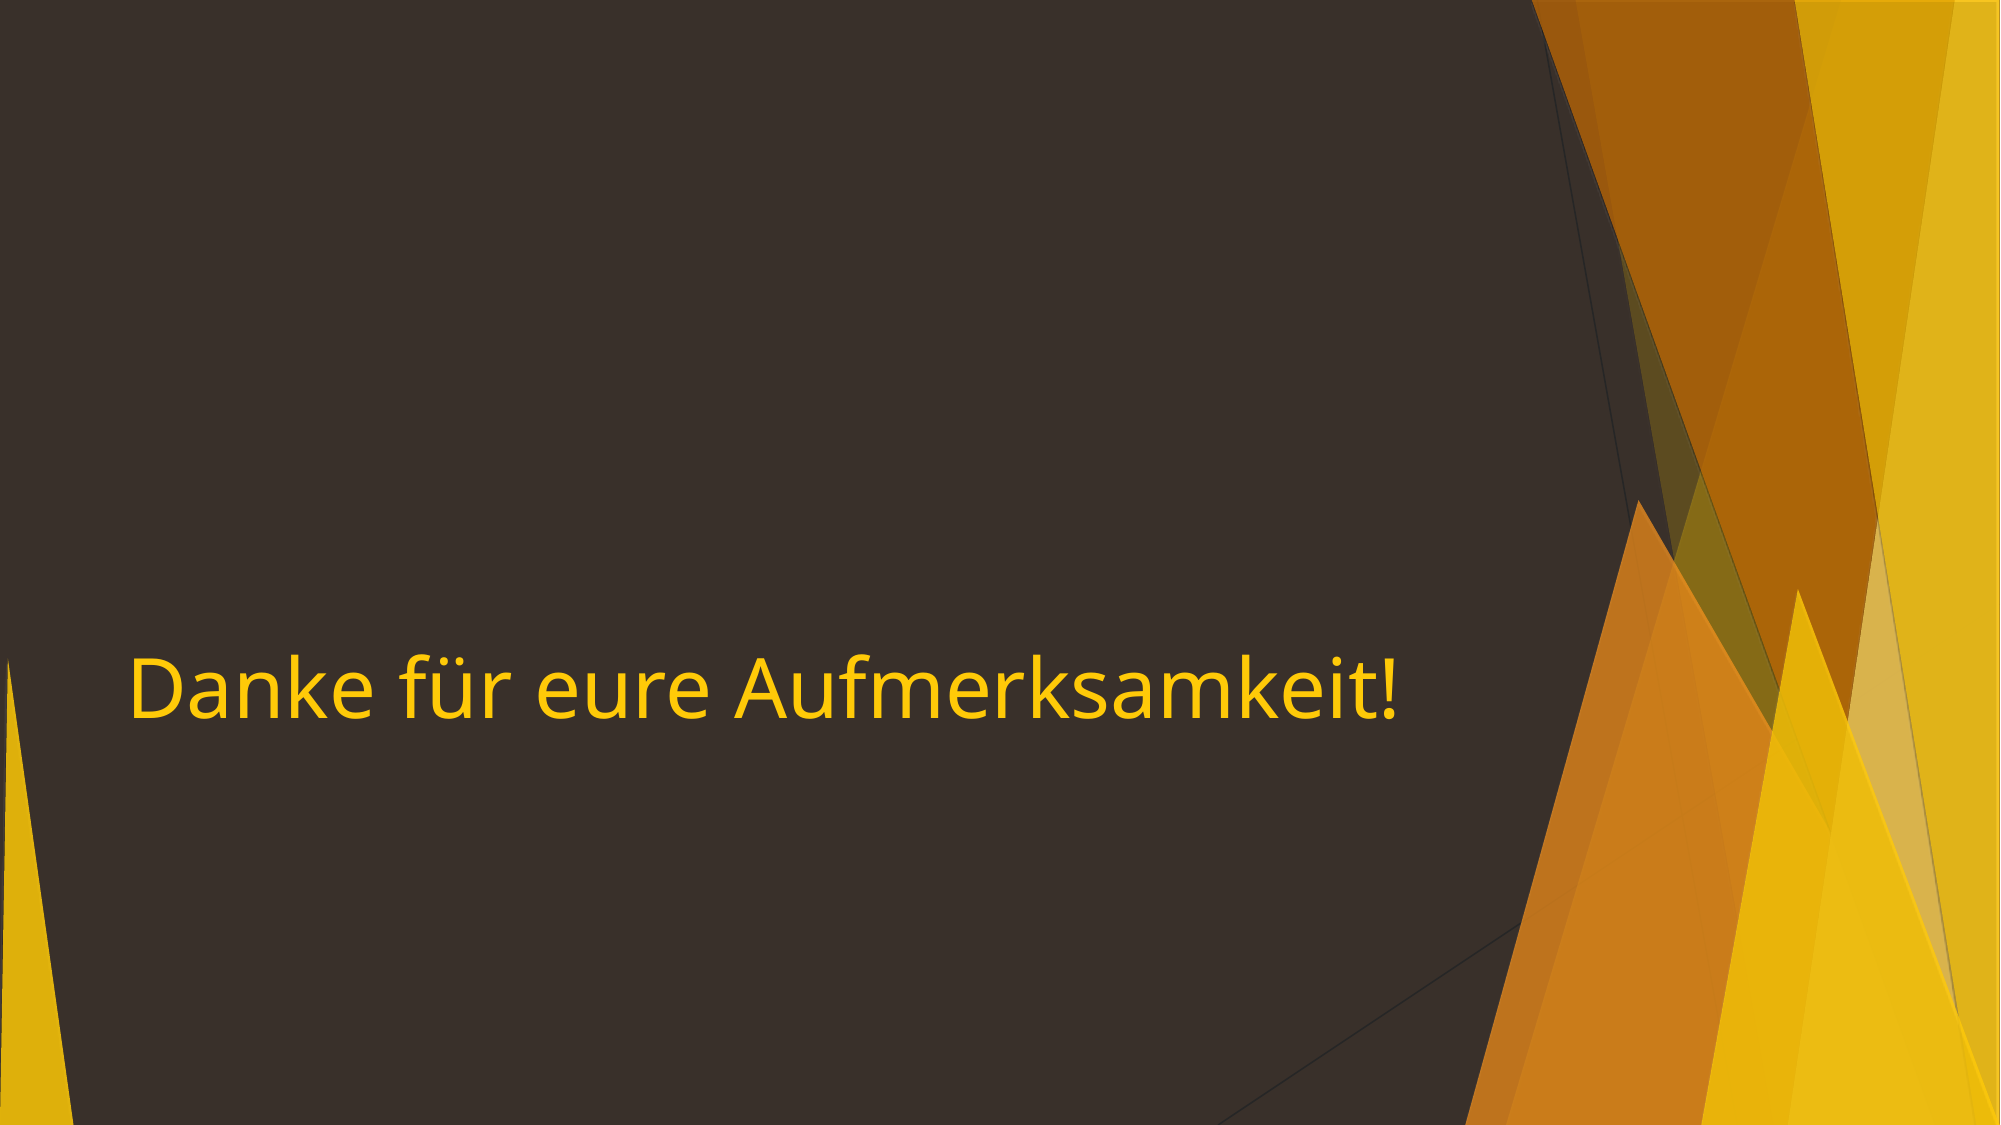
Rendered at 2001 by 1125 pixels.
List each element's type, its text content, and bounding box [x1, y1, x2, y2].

title Danke für eure Aufmerksamkeit! [111, 443, 1522, 743]
